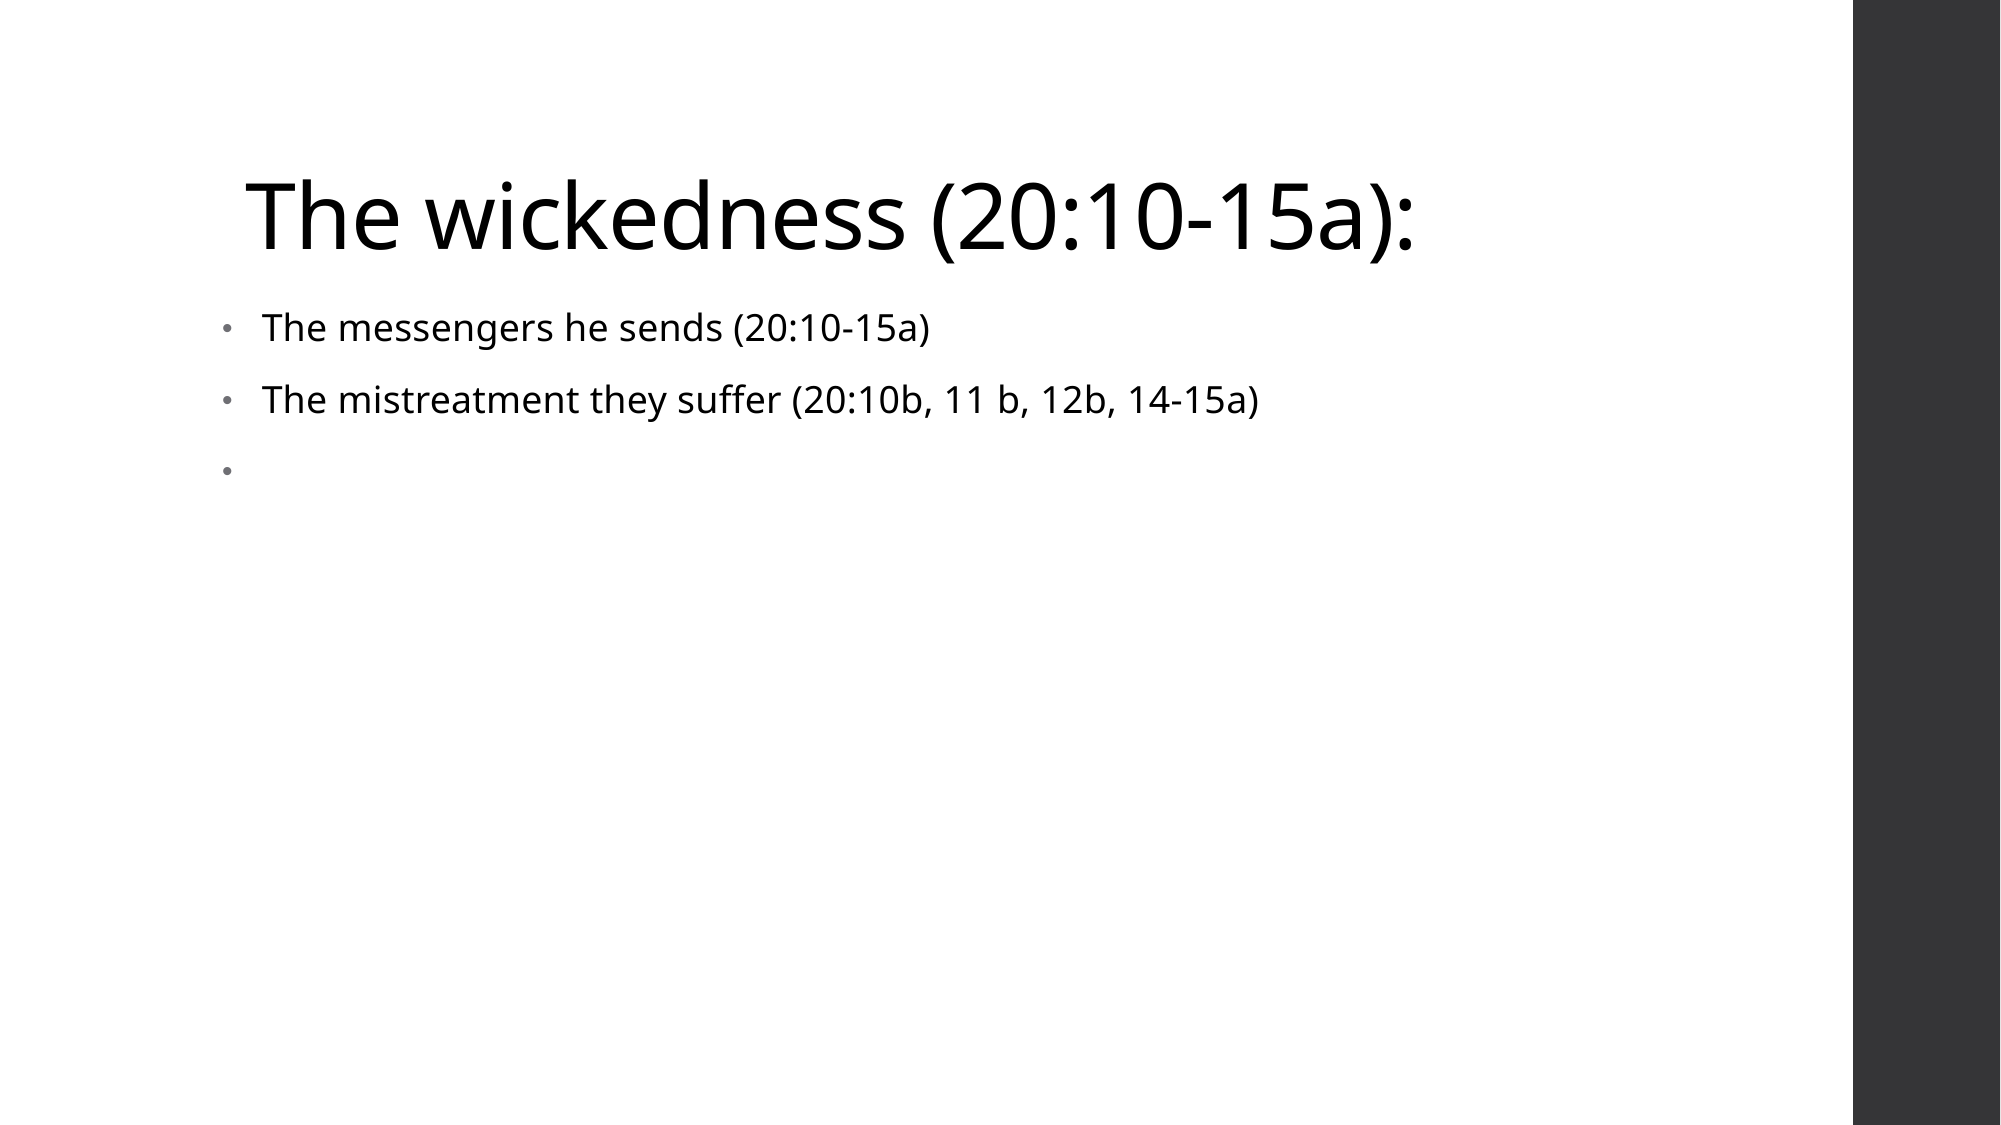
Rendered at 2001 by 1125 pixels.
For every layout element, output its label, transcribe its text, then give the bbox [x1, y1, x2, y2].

list The messengers he sends (20:10-15a) The mistreatment they suffer (20:10b, 11 b, 12b, 14-15a) [206, 299, 1617, 1014]
title The wickedness (20:10-15a): [206, 60, 1797, 278]
